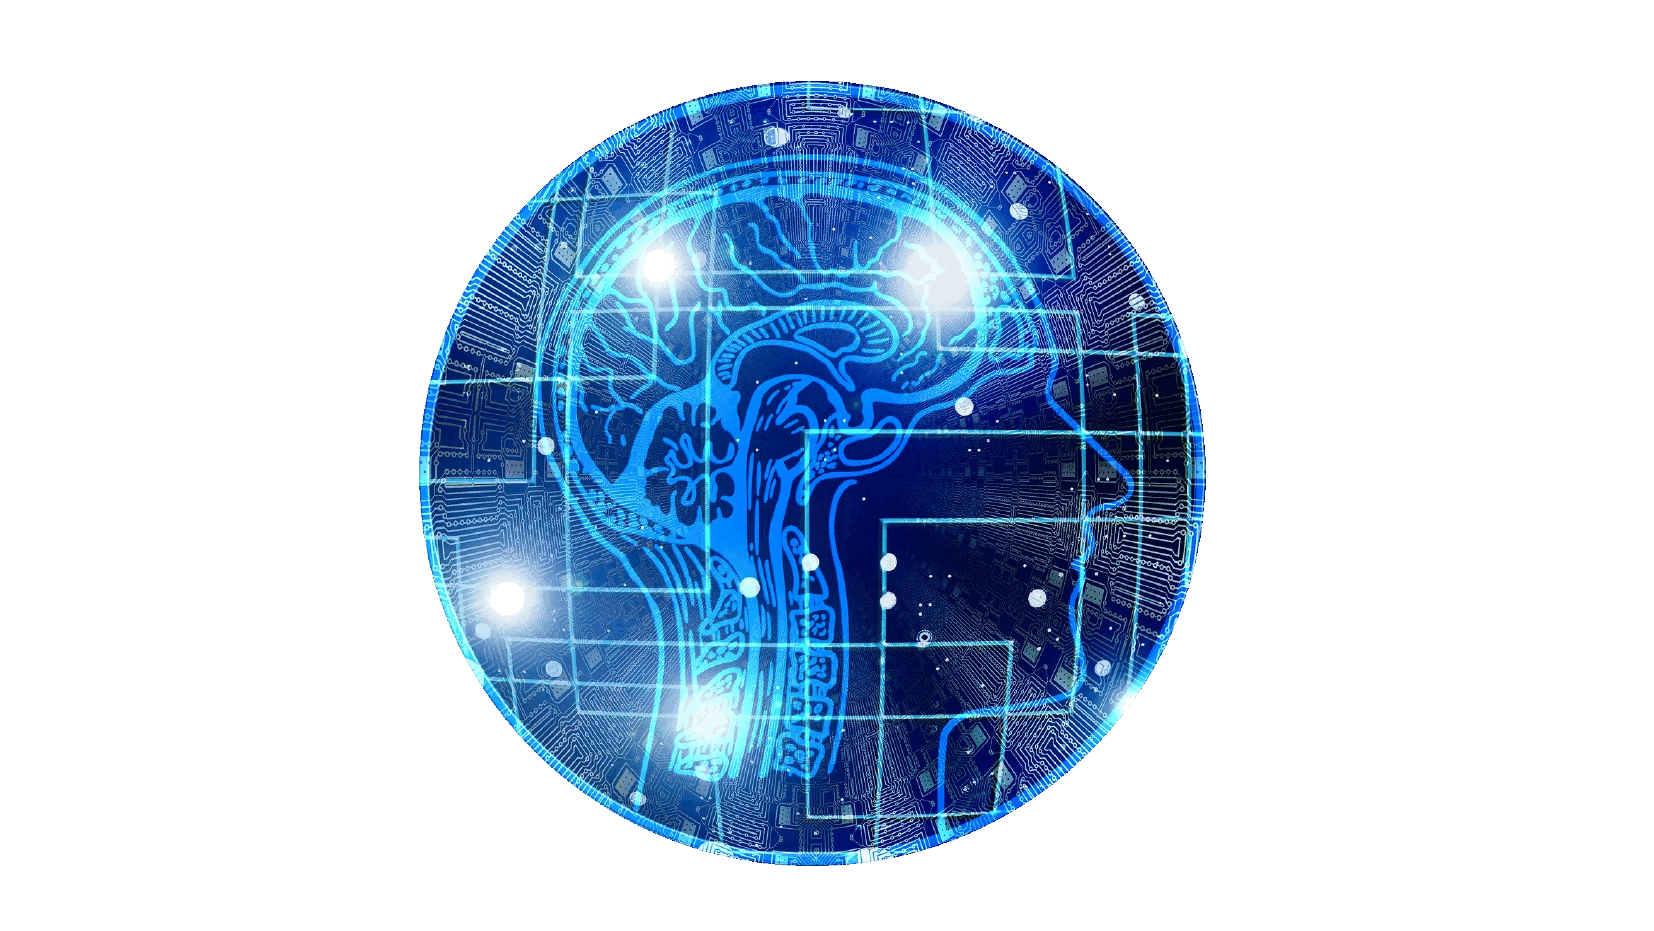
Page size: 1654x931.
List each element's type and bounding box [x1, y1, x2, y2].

picture [413, 72, 1211, 873]
